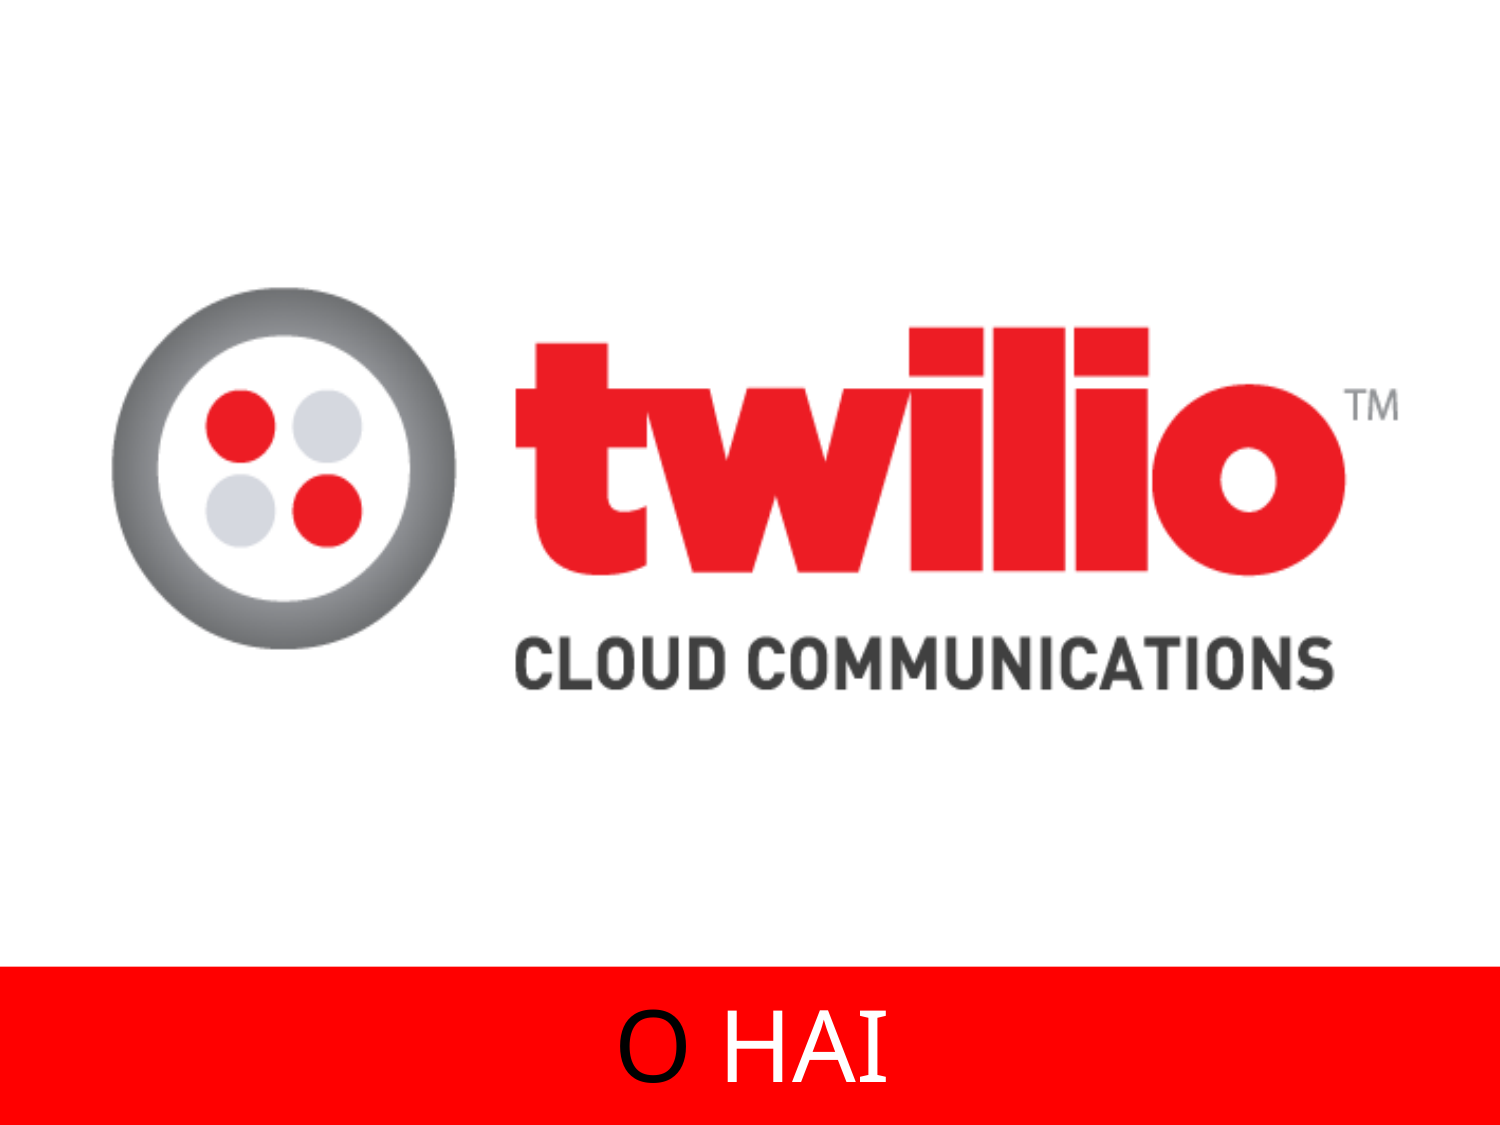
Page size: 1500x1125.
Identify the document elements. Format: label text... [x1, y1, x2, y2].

list O HAI [28, 974, 1478, 1111]
picture [87, 268, 1413, 715]
